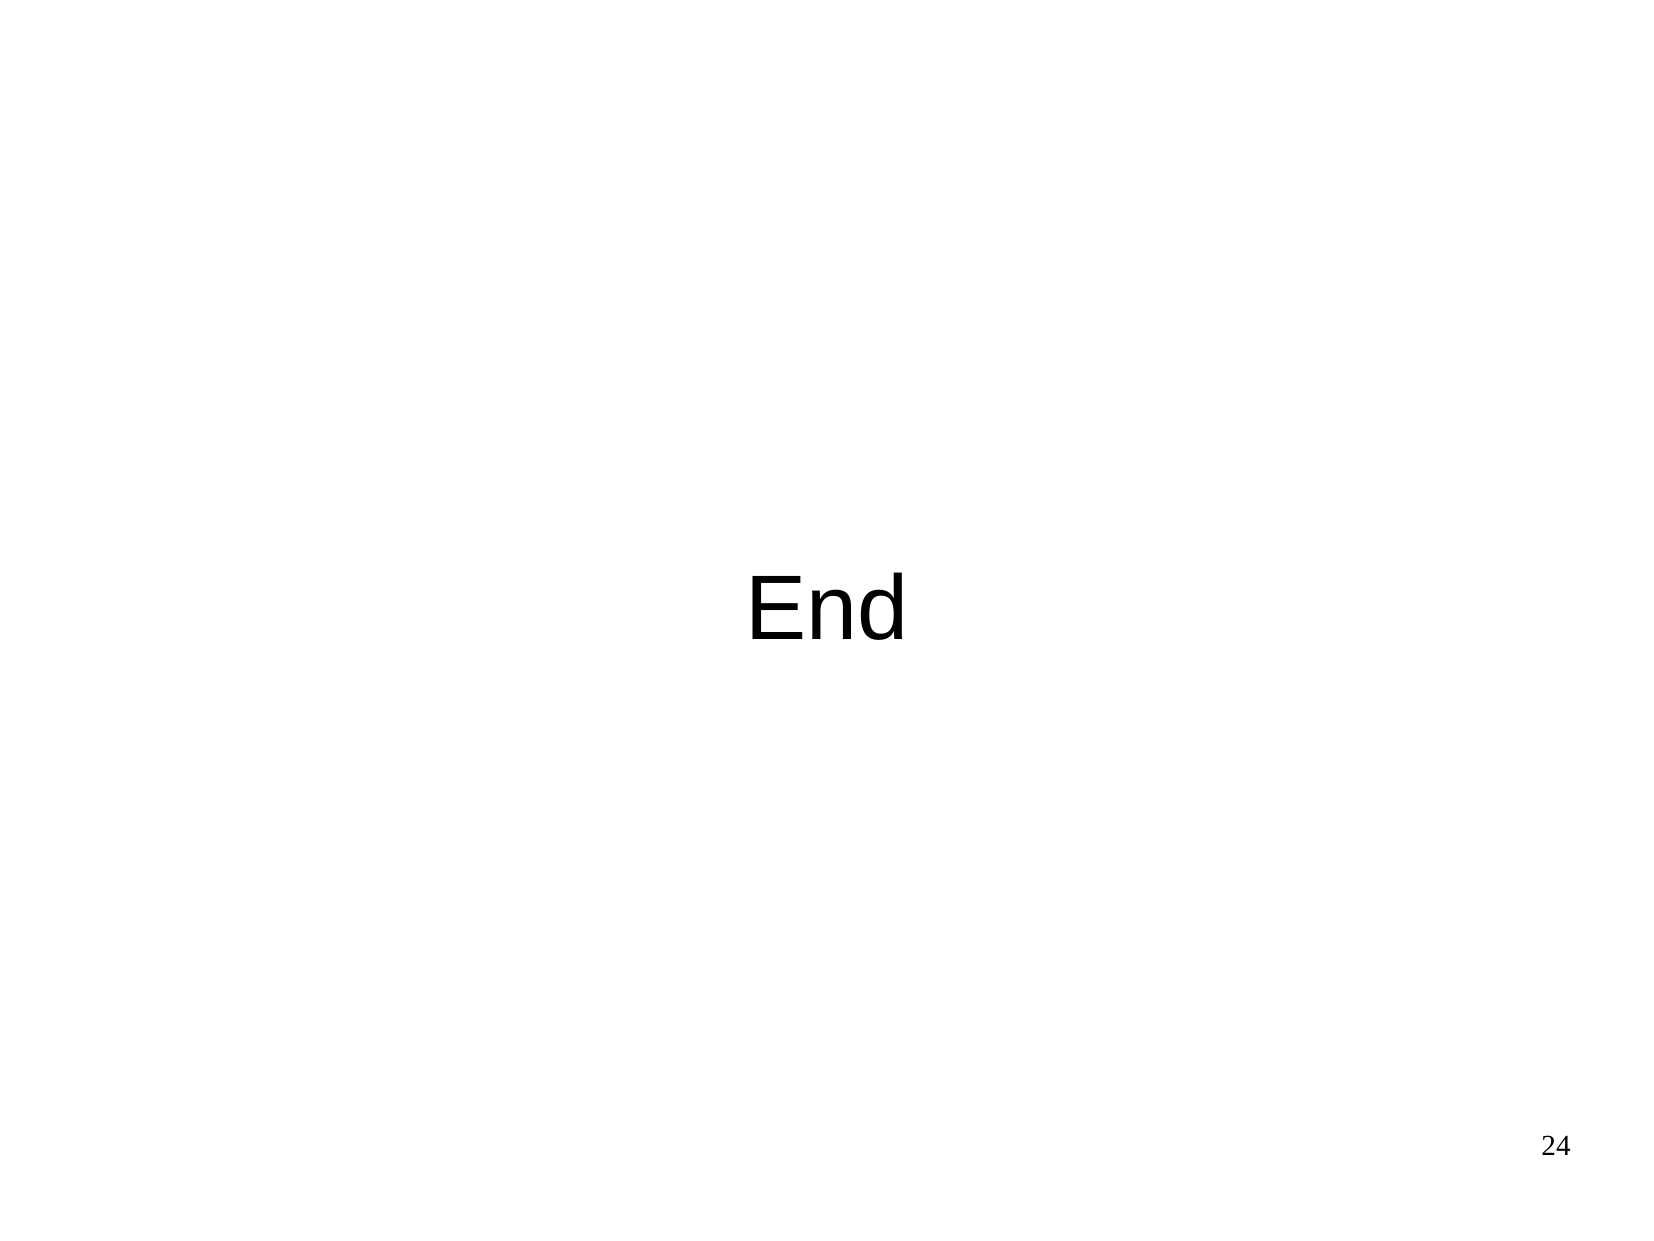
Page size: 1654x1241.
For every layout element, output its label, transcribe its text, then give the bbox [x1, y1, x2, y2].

title End [82, 504, 1571, 712]
